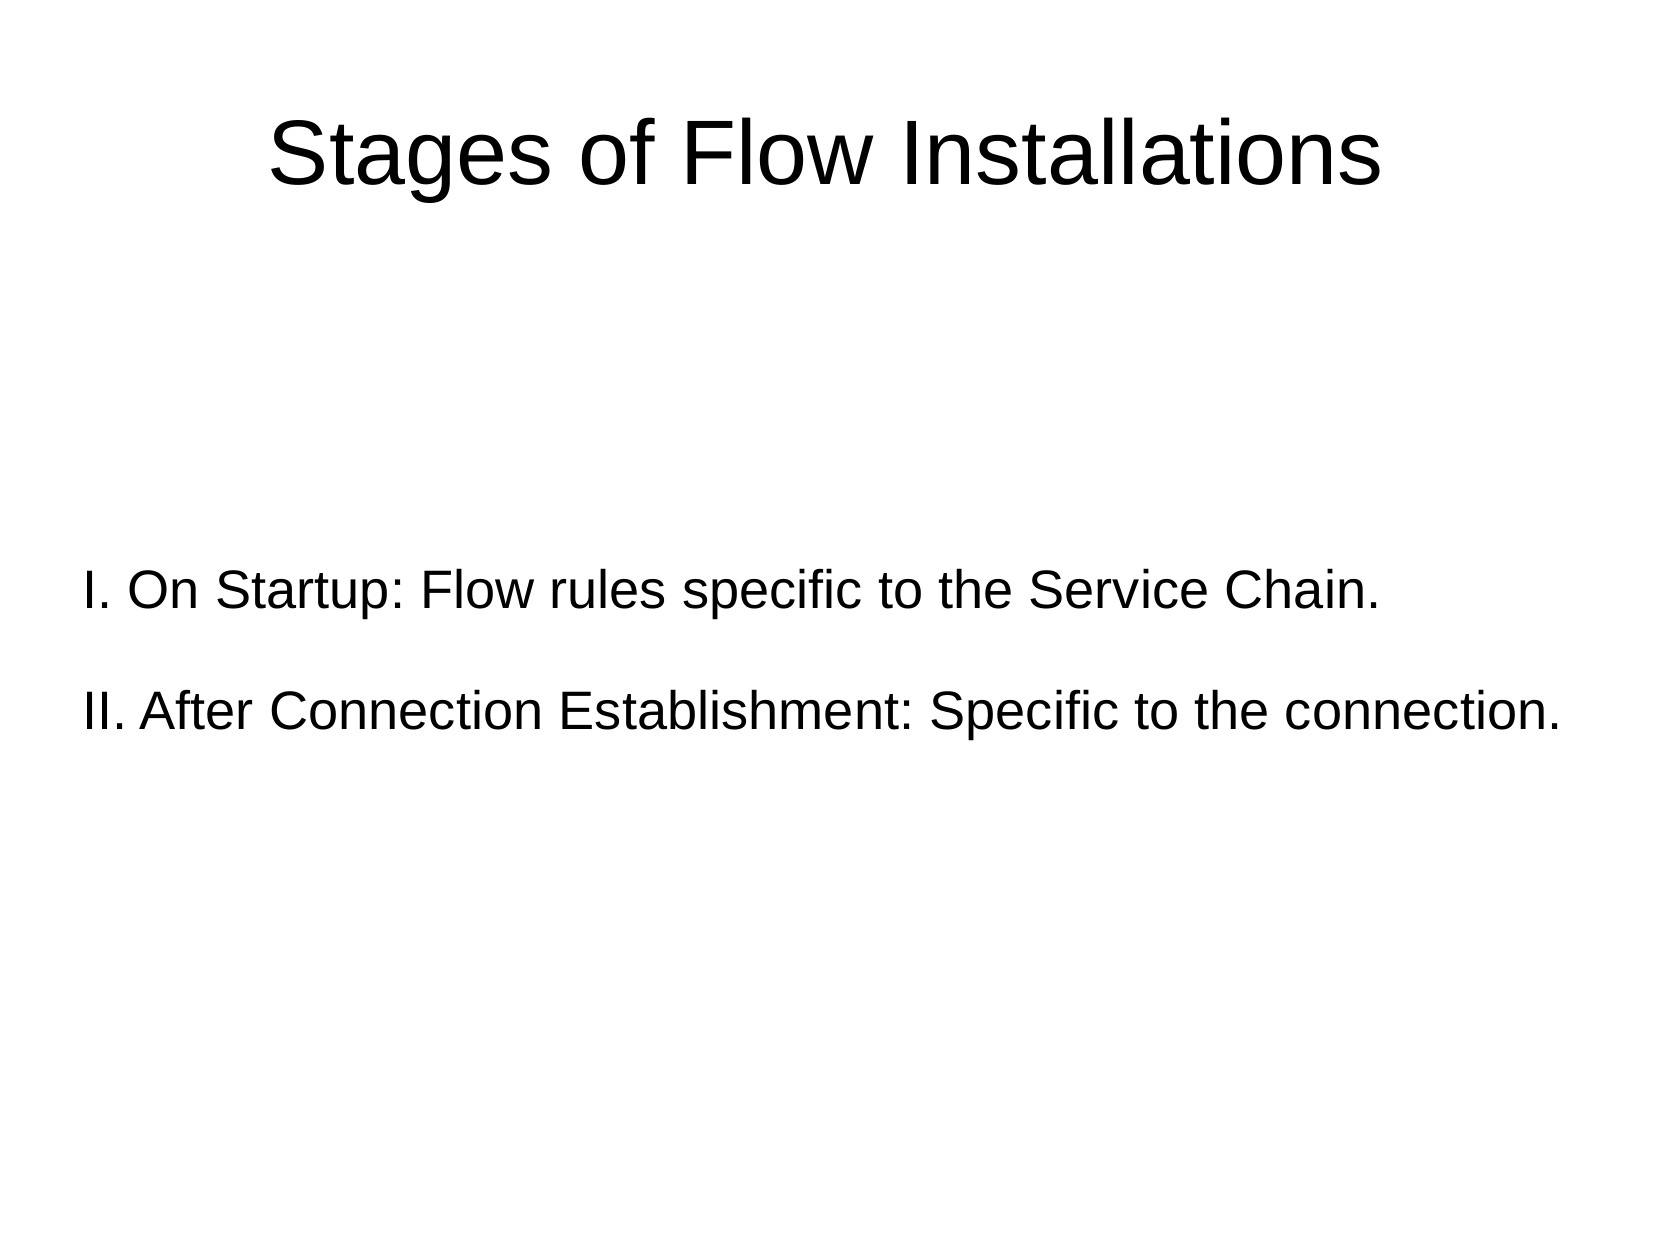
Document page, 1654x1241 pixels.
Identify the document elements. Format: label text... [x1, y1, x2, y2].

title Stages of Flow Installations [82, 49, 1571, 257]
subtitle I. On Startup: Flow rules specific to the Service Chain. II. After Connection Establishment: Specific to the connection. [82, 290, 1571, 1010]
